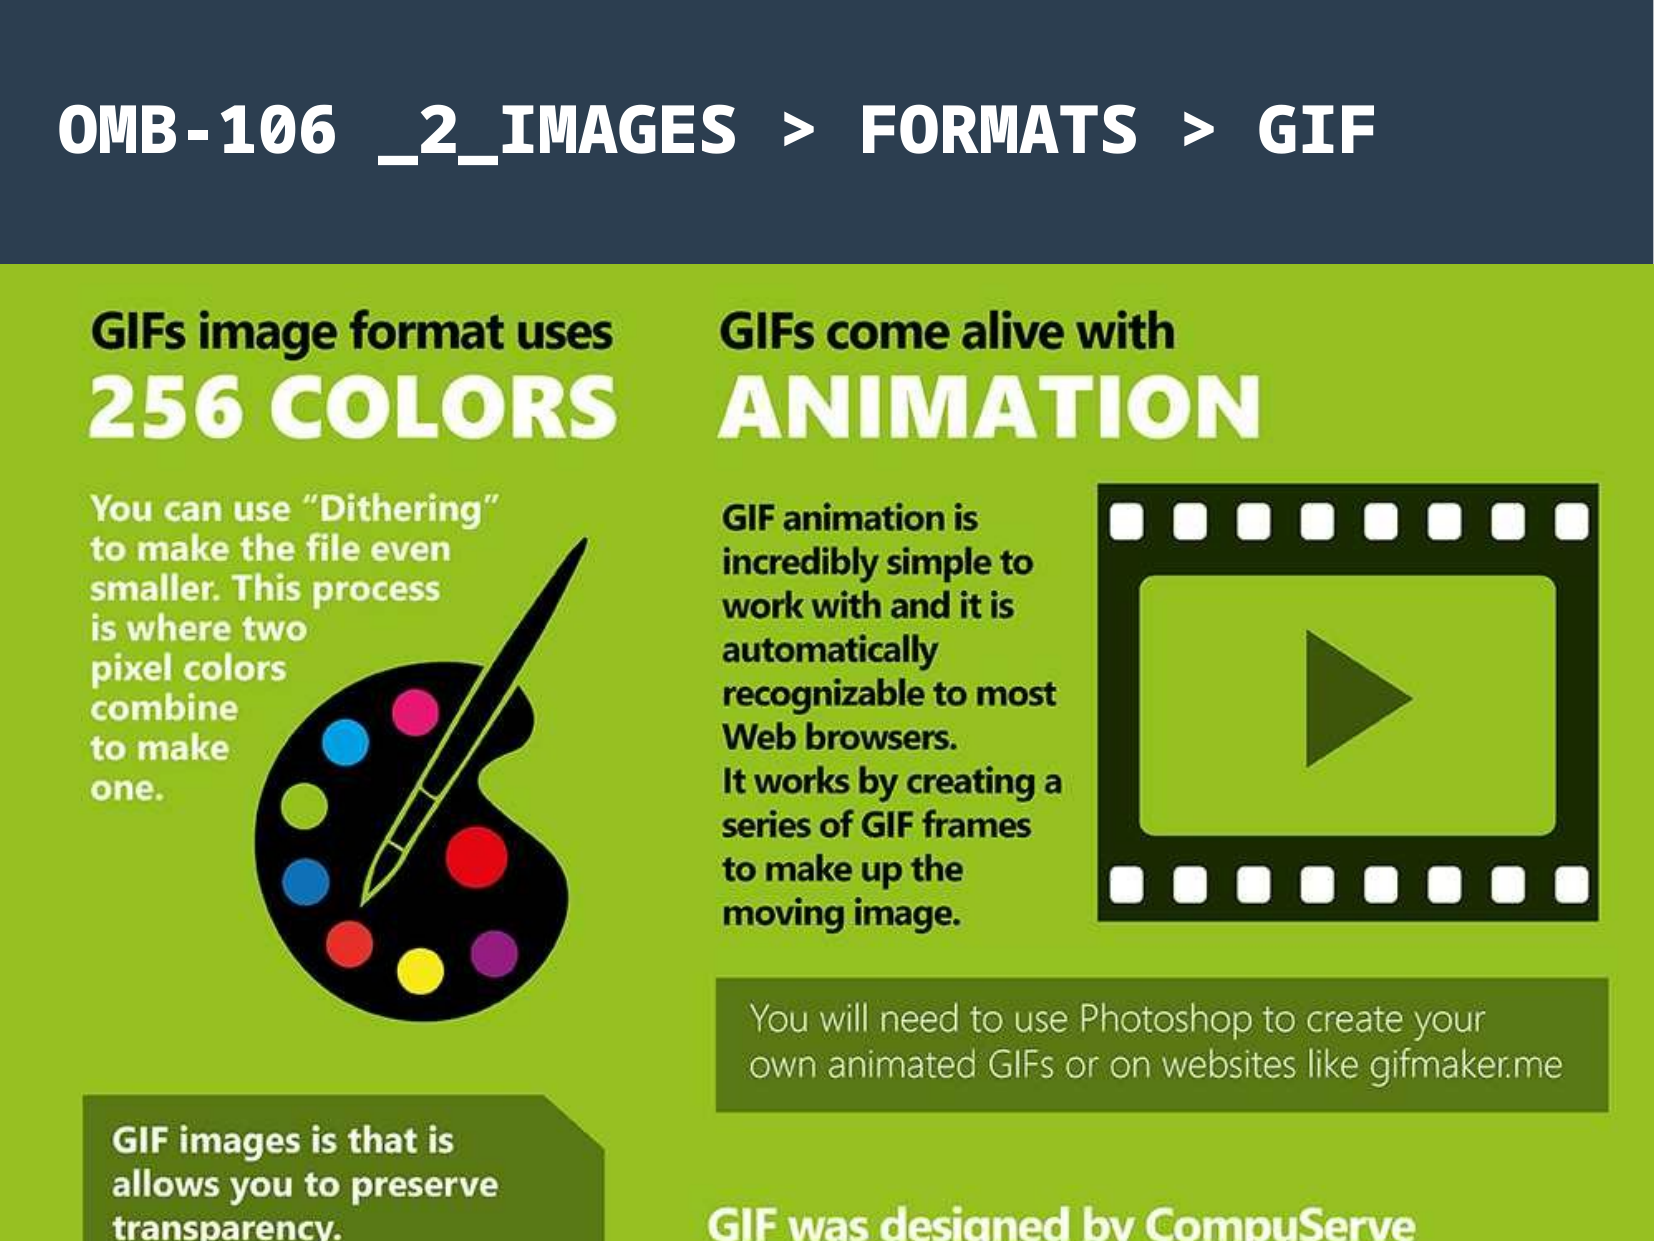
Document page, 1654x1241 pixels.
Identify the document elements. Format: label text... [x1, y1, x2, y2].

picture [0, 264, 1654, 1241]
title OMB-106 _2_IMAGES > FORMATS > GIF [58, 49, 1595, 207]
